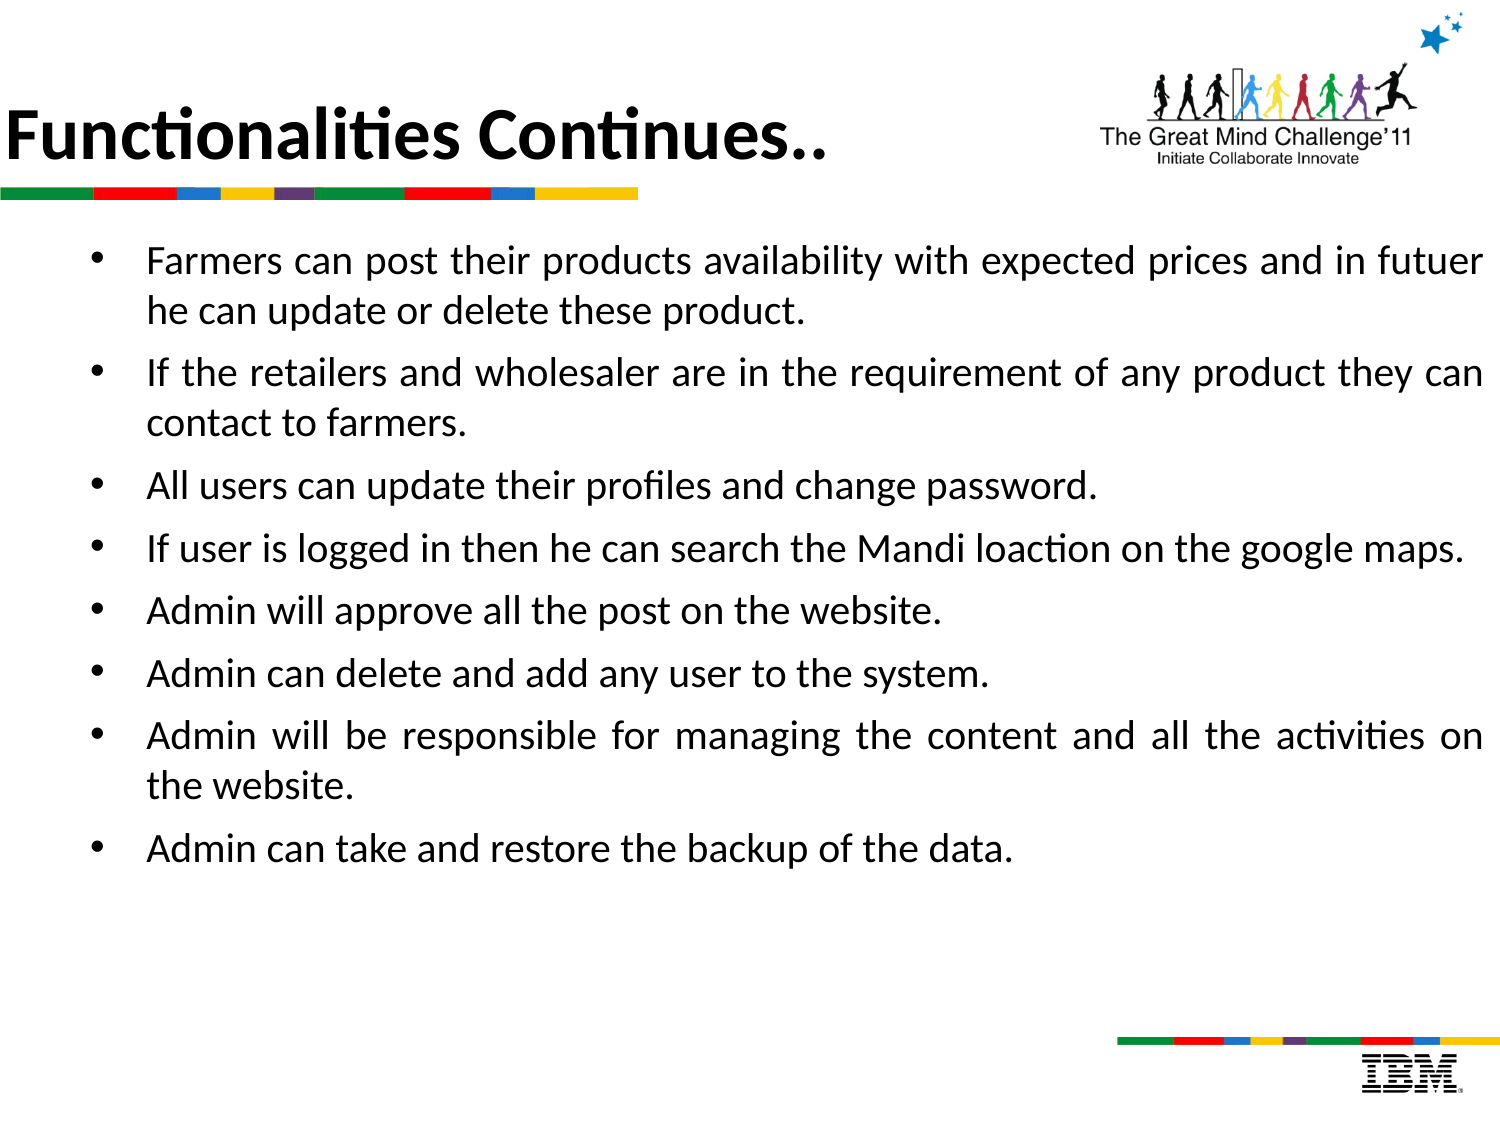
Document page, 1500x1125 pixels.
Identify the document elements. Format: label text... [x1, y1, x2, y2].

list Farmers can post their products availability with expected prices and in futuer he can update or delete these product. If the retailers and wholesaler are in the requirement of any product they can contact to farmers. All users can update their profiles and change password. If user is logged in then he can search the Mandi loaction on the google maps. Admin will approve all the post on the website. Admin can delete and add any user to the system. Admin will be responsible for managing the content and all the activities on the website. Admin can take and restore the backup of the data. [75, 224, 1500, 1051]
picture [1362, 1054, 1463, 1093]
picture [1100, 12, 1463, 164]
picture [0, 187, 638, 200]
title Functionalities Continues.. [5, 37, 1186, 176]
